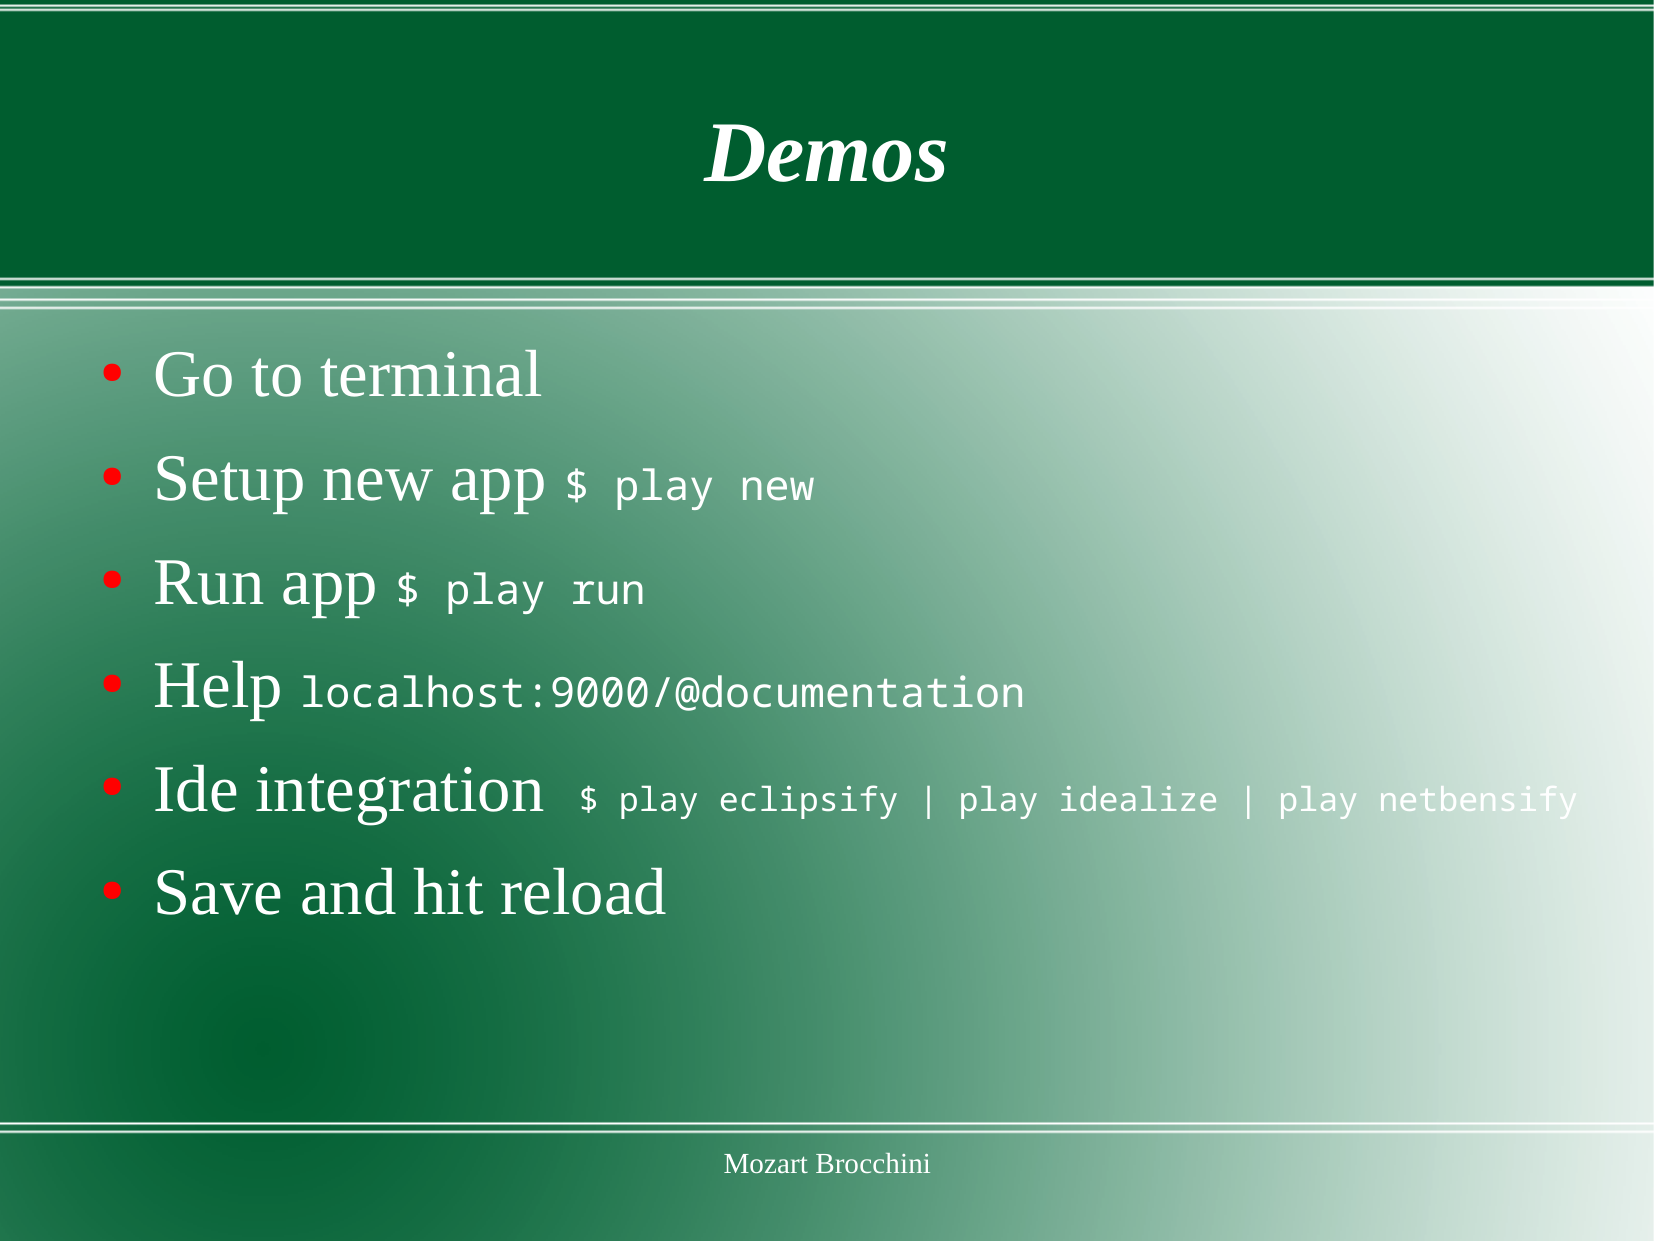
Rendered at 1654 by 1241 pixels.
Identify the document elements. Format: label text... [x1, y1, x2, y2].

title Demos [82, 49, 1571, 257]
list Go to terminal Setup new app $ play new Run app $ play run Help localhost:9000/@documentation Ide integration $ play eclipsify | play idealize | play netbensify Save and hit reload [82, 337, 1613, 1137]
picture [0, 0, 1654, 1241]
